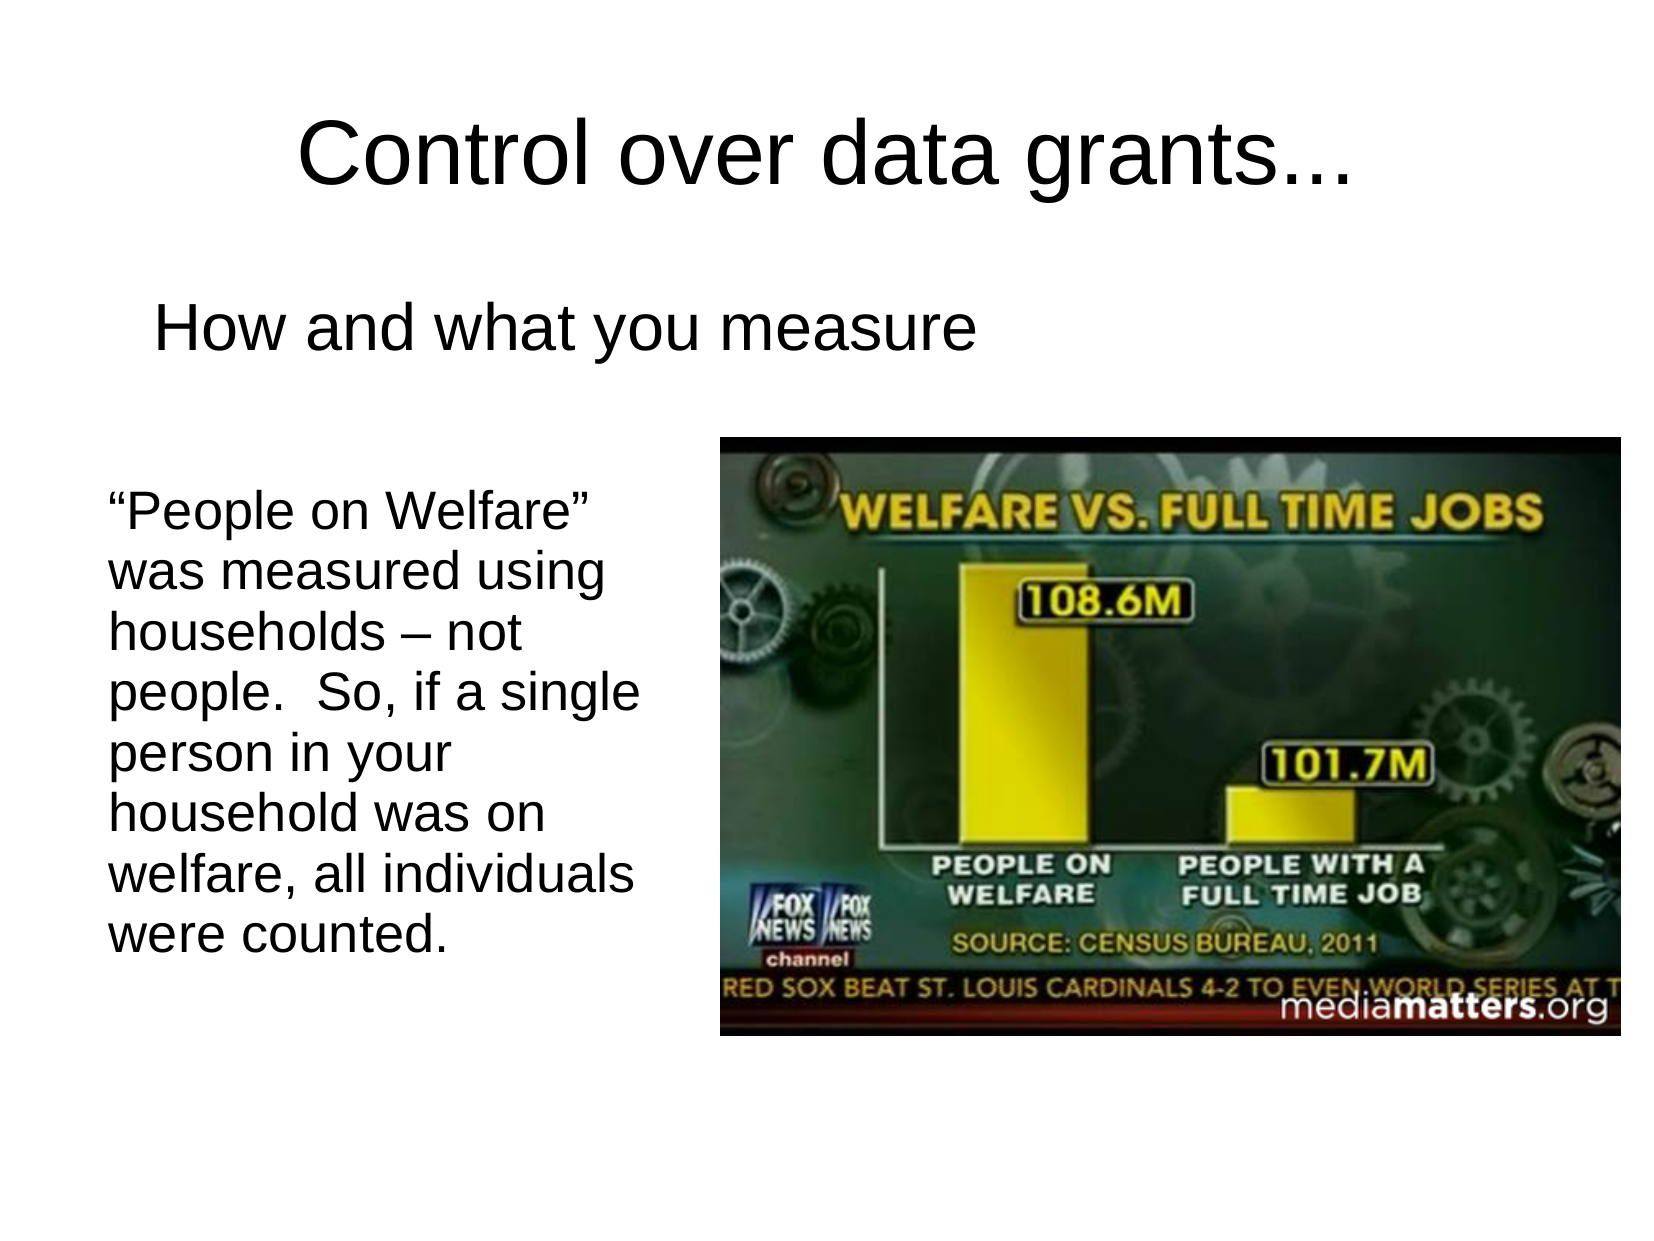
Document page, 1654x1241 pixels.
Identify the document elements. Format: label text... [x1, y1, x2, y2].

list How and what you measure [82, 290, 1571, 1141]
title Control over data grants... [82, 49, 1571, 257]
picture [720, 437, 1621, 1036]
list “People on Welfare” was measured using households – not people. So, if a single person in your household was on welfare, all individuals were counted. [37, 480, 646, 1006]
